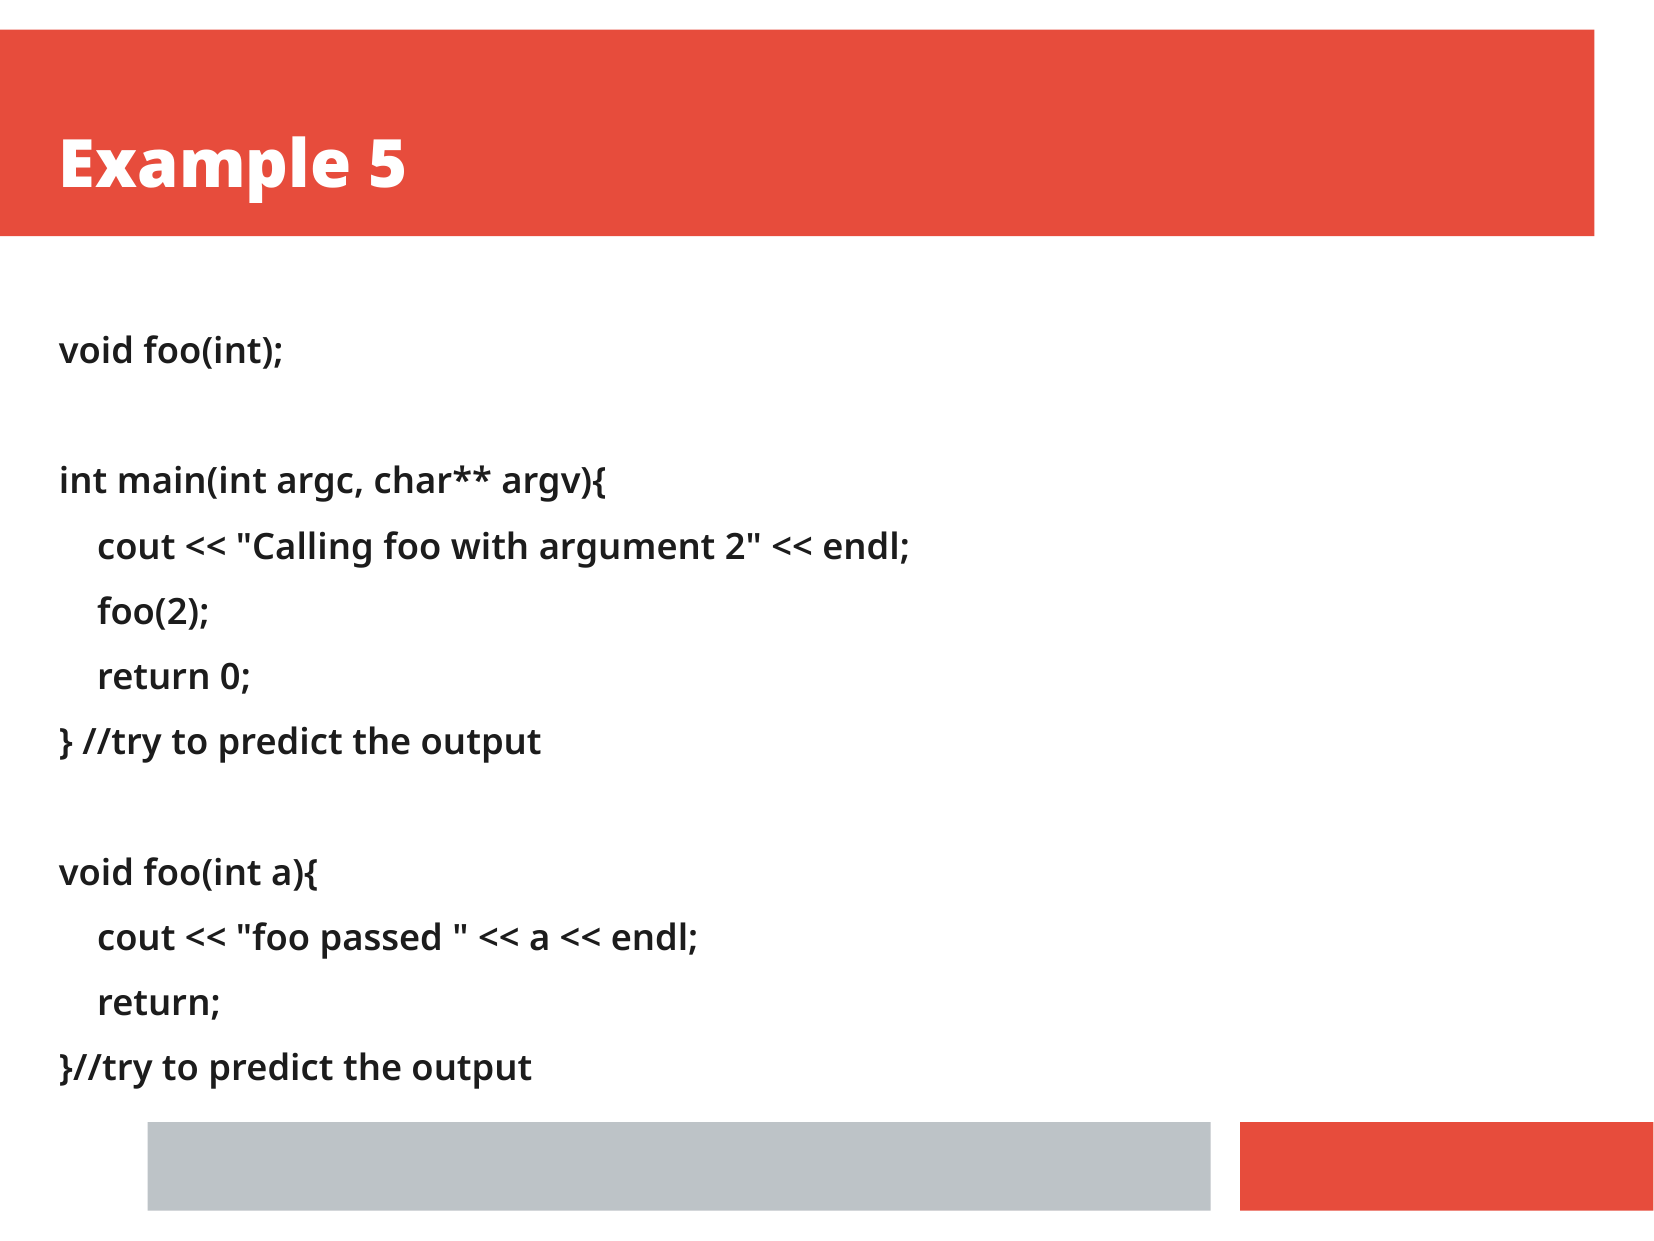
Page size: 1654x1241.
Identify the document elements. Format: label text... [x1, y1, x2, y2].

list void foo(int); int main(int argc, char** argv){ cout << "Calling foo with argument 2" << endl; foo(2); return 0; } //try to predict the output void foo(int a){ cout << "foo passed " << a << endl; return; }//try to predict the output [59, 324, 1565, 1093]
title Example 5 [59, 59, 1595, 207]
